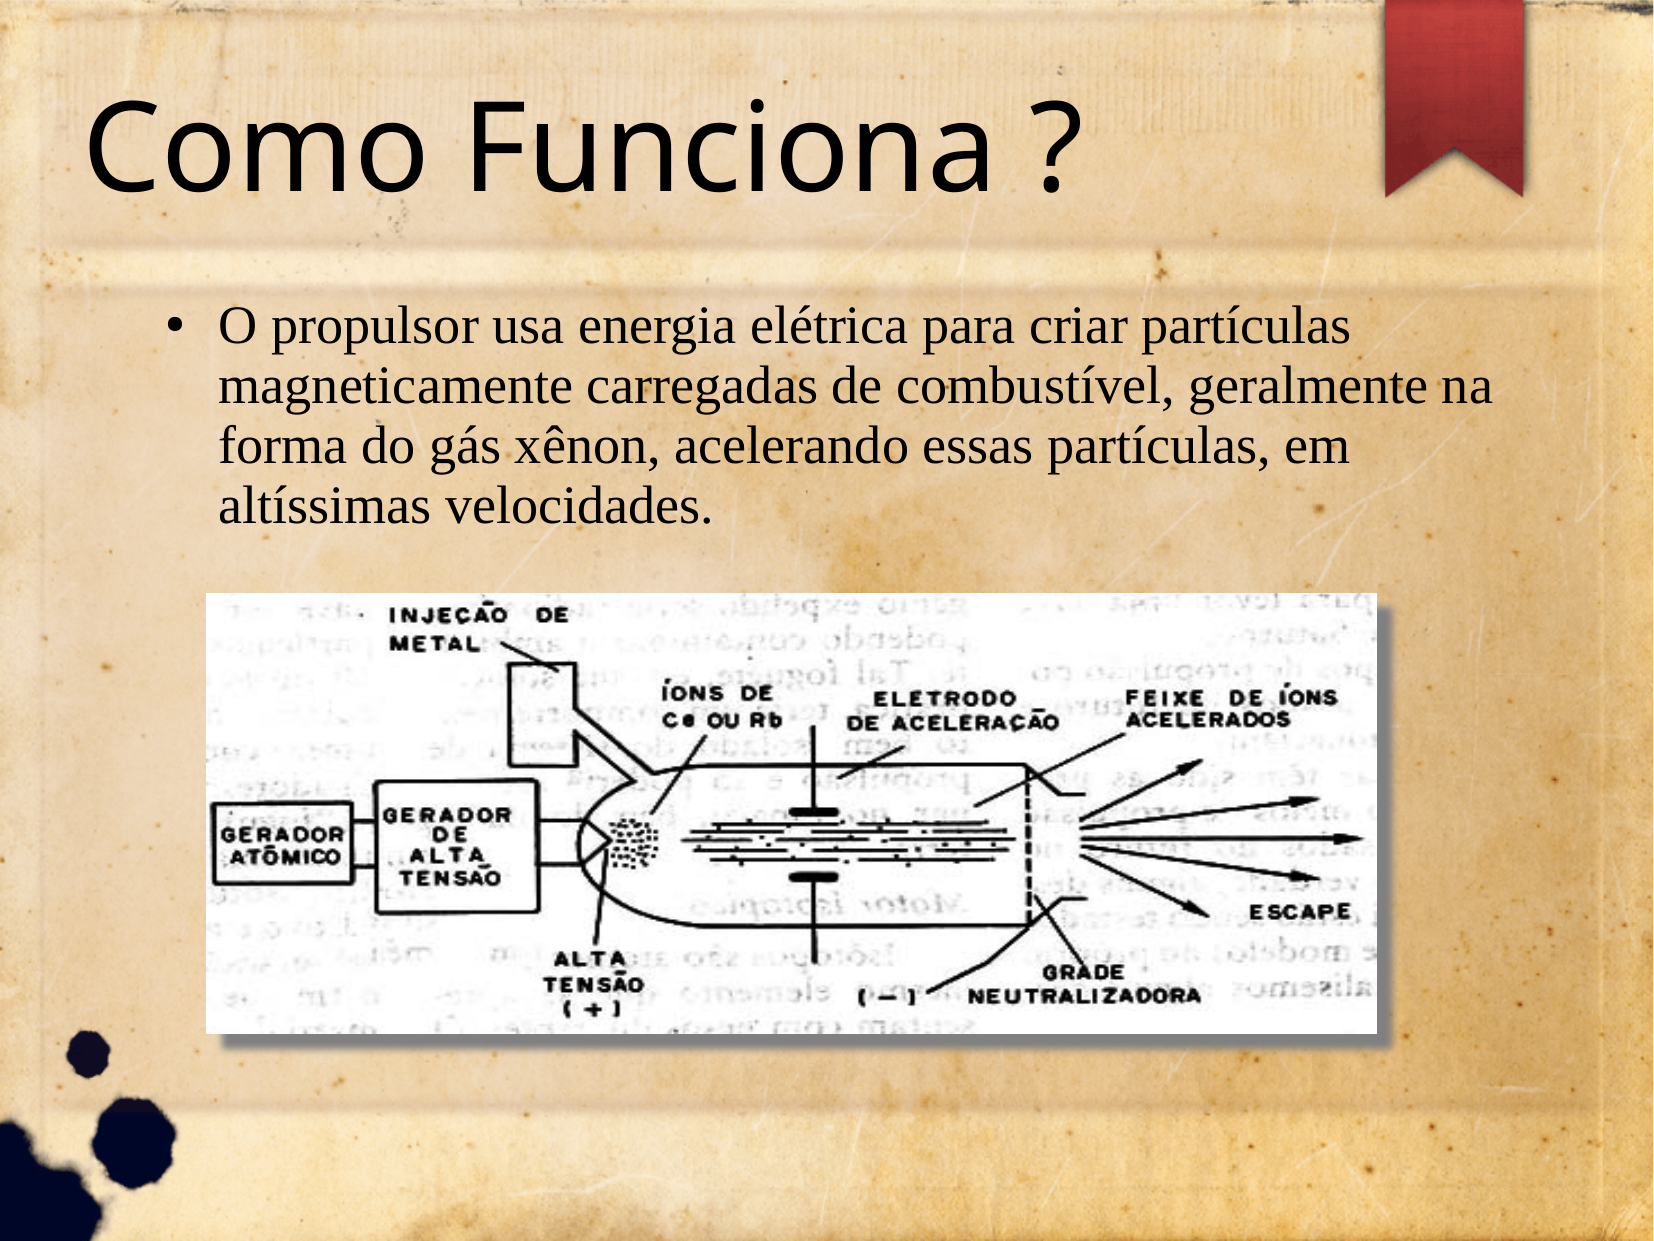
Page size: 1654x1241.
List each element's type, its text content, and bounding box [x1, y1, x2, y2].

list O propulsor usa energia elétrica para criar partículas magneticamente carregadas de combustível, geralmente na forma do gás xênon, acelerando essas partículas, em altíssimas velocidades. [147, 295, 1536, 650]
picture [0, 0, 1654, 1241]
title Como Funciona ? [82, 49, 1347, 237]
